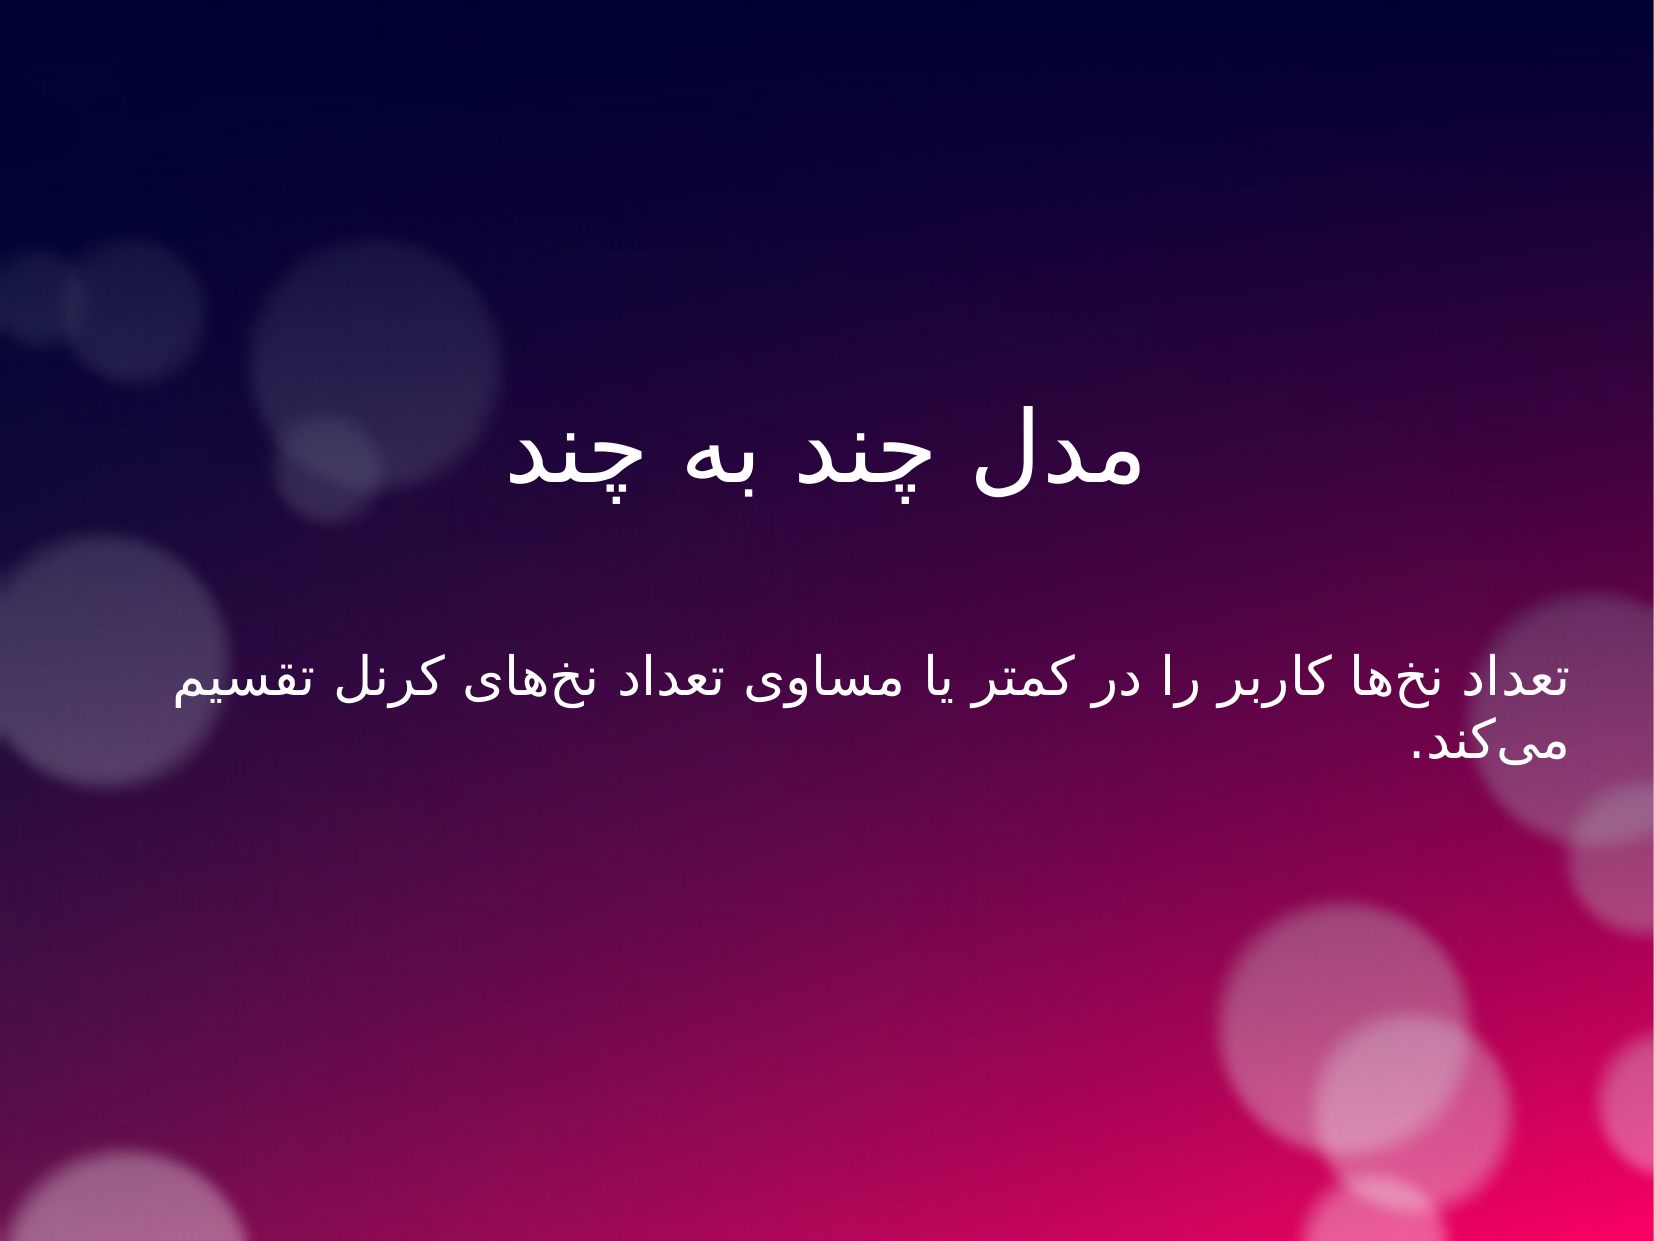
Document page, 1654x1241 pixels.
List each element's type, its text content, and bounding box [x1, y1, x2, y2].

list تعداد نخ‌ها کاربر را در کمتر یا مساوی تعداد نخ‌های کرنل تقسیم می‌کند. [82, 645, 1571, 1099]
title مدل چند به چند [82, 344, 1571, 552]
picture [0, 0, 1654, 1241]
